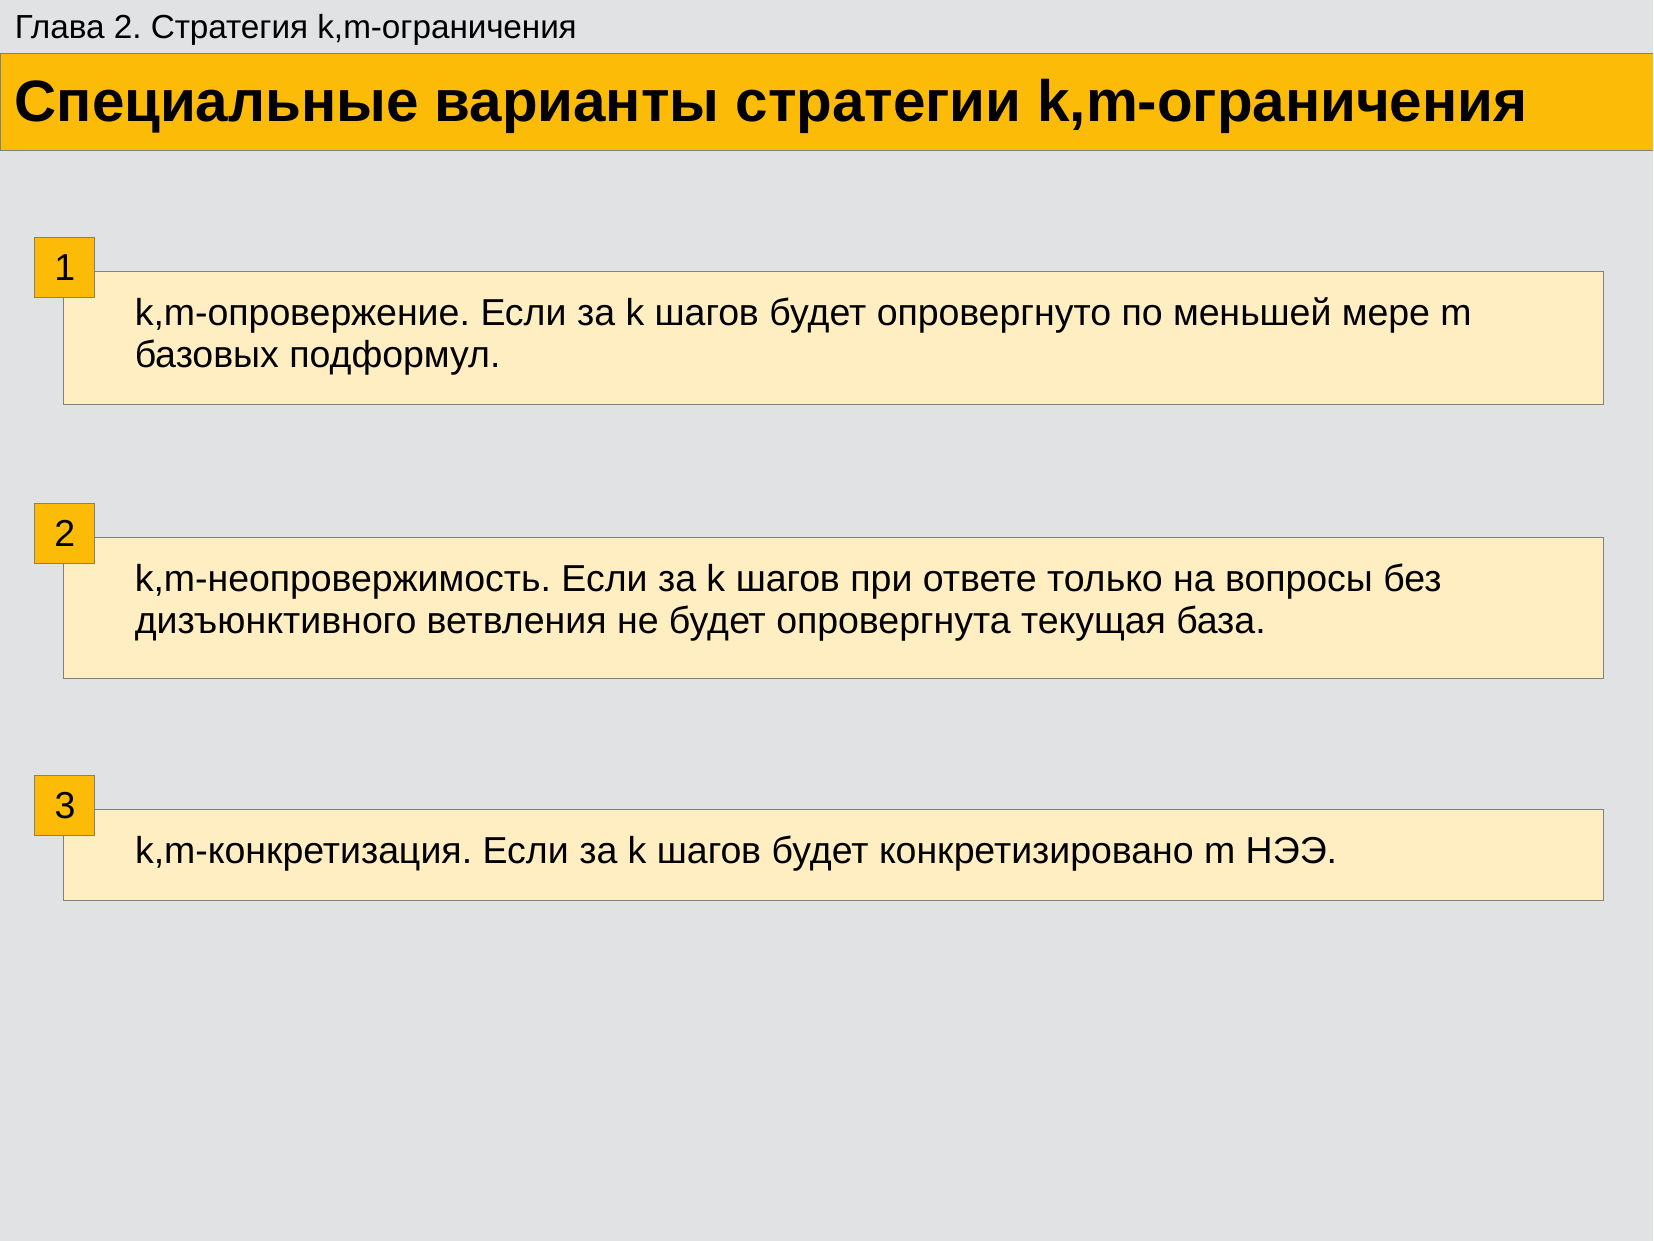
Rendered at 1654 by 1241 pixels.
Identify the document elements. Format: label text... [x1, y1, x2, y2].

text_box Глава 2. Стратегия k,m-ограничения [0, 1, 495, 58]
text_box [63, 537, 1604, 679]
text_box k,m-неопровержимость. Если за k шагов при ответе только на вопросы без дизъюнктивного ветвления не будет опровергнута текущая база. [120, 549, 1591, 659]
text_box k,m-опровержение. Если за k шагов будет опровергнуто по меньшей мере m базовых подформул. [120, 284, 1561, 393]
text_box [63, 809, 1604, 901]
text_box k,m-конкретизация. Если за k шагов будет конкретизировано m НЭЭ. [120, 821, 1591, 884]
text_box 2 [34, 503, 95, 564]
text_box Специальные варианты стратегии k,m-ограничения [0, 53, 1653, 151]
text_box 1 [34, 237, 95, 298]
text_box 3 [34, 775, 95, 836]
text_box [63, 271, 1604, 405]
